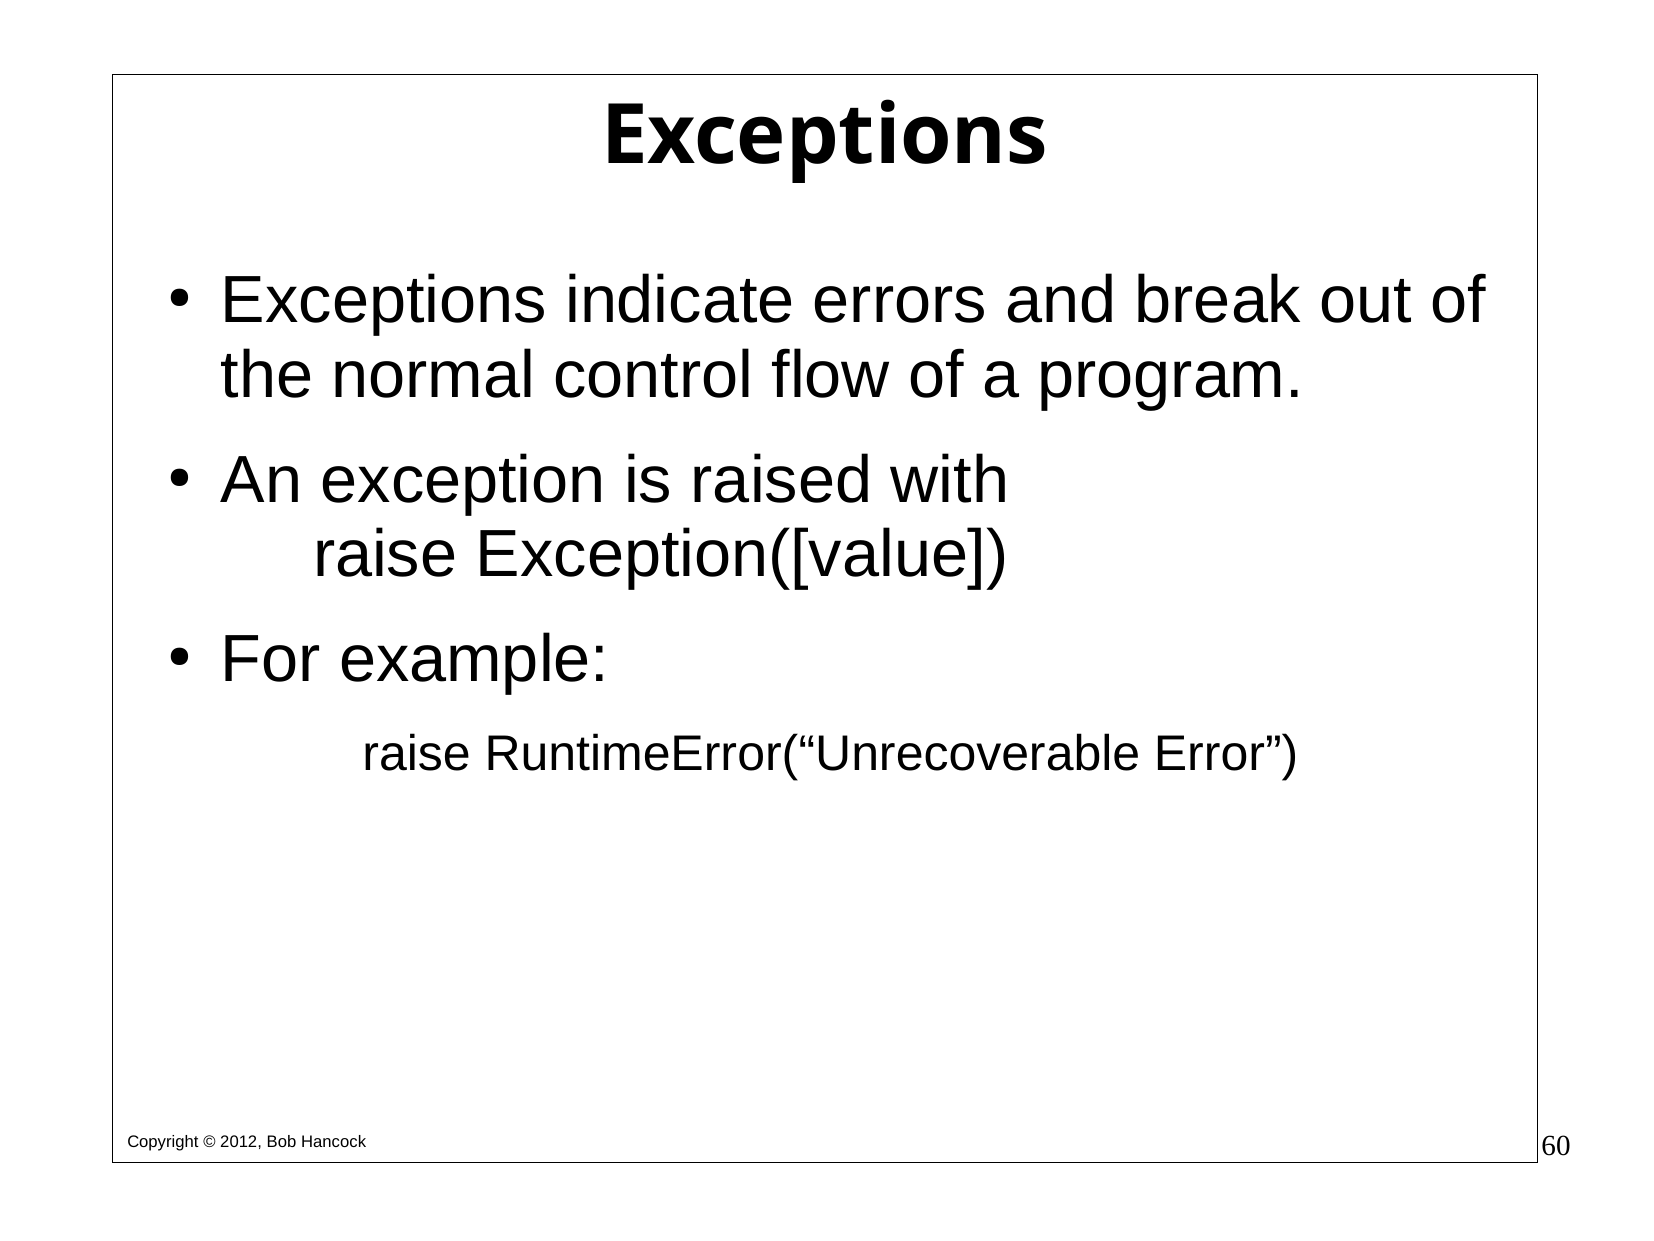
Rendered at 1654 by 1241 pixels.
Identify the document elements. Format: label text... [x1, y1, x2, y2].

list Exceptions indicate errors and break out of the normal control flow of a program. An exception is raised with raise Exception([value]) For example: raise RuntimeError(“Unrecoverable Error”) [150, 262, 1501, 1126]
text_box Copyright © 2012, Bob Hancock [112, 1125, 382, 1159]
title Exceptions [112, 75, 1538, 188]
